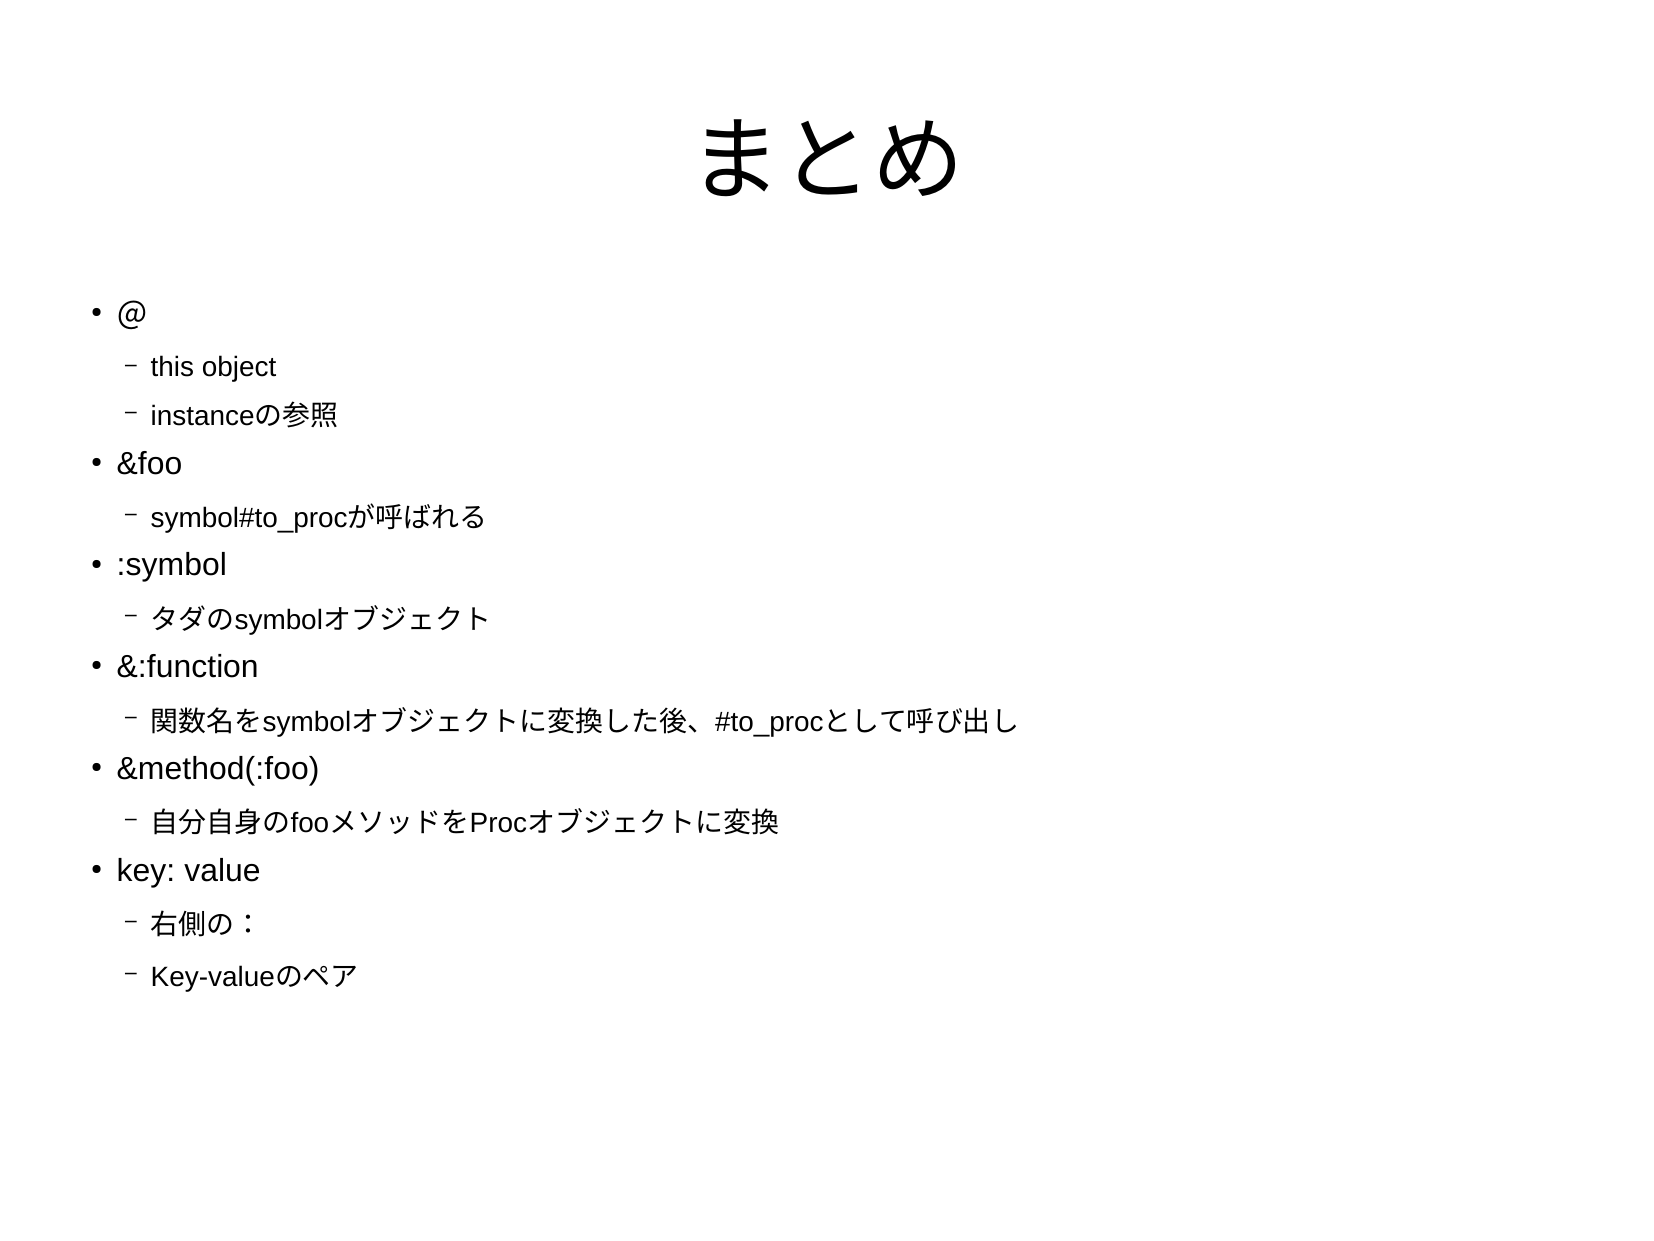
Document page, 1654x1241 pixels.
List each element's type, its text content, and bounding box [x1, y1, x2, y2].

title まとめ [82, 49, 1571, 257]
list ＠ this object instanceの参照 &foo symbol#to_procが呼ばれる :symbol タダのsymbolオブジェクト &:function 関数名をsymbolオブジェクトに変換した後、#to_procとして呼び出し &method(:foo) 自分自身のfooメソッドをProcオブジェクトに変換 key: value 右側の： Key-valueのペア [82, 290, 1571, 1010]
